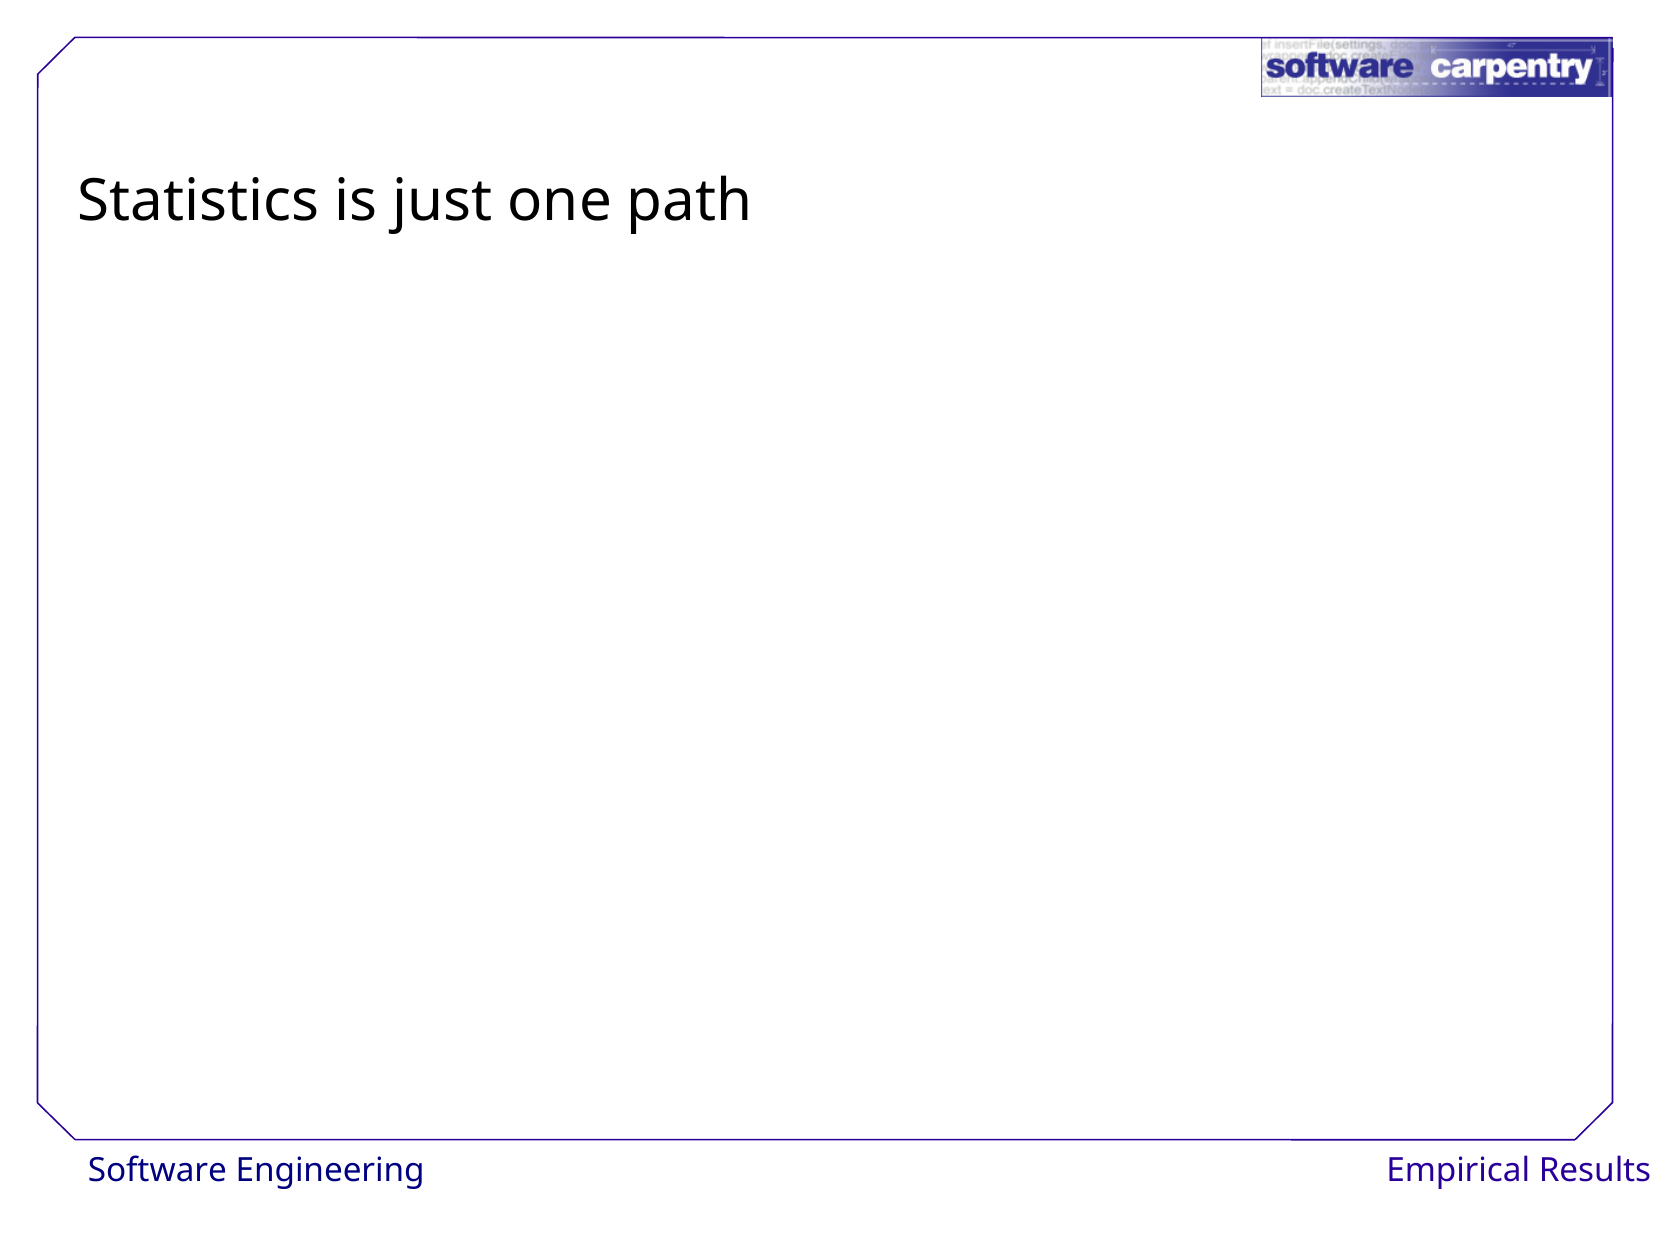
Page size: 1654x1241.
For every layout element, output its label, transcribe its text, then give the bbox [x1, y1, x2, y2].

text_box Statistics is just one path [62, 119, 918, 240]
picture [1261, 39, 1613, 97]
